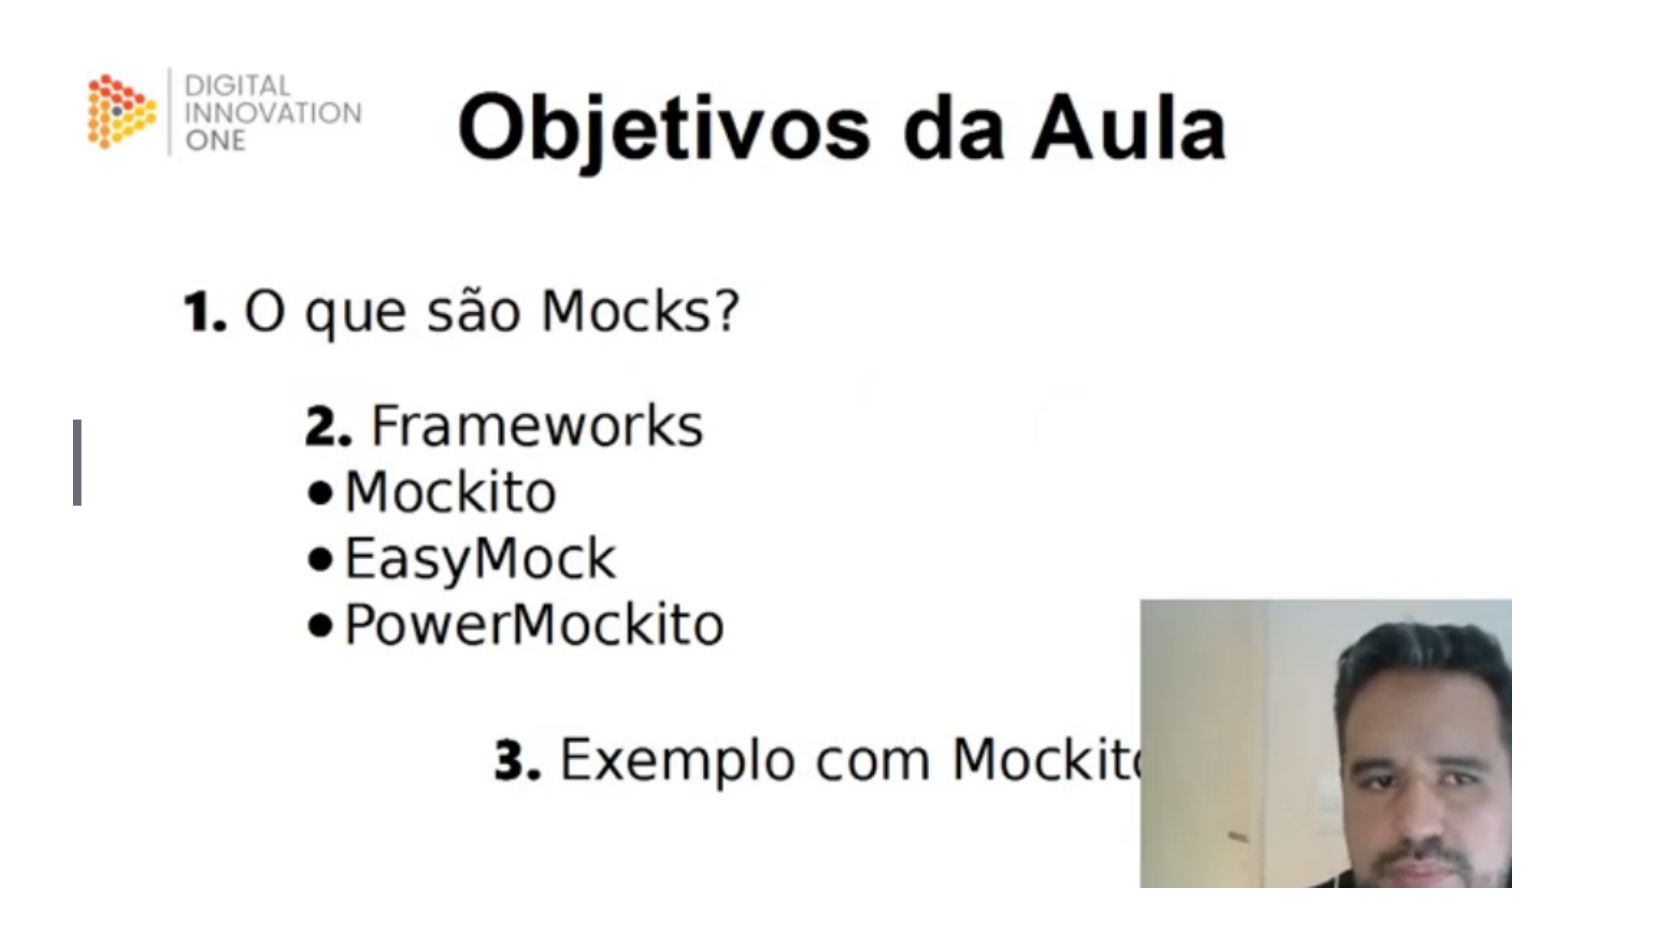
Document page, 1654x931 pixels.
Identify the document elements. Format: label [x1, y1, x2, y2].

picture [73, 35, 1512, 888]
